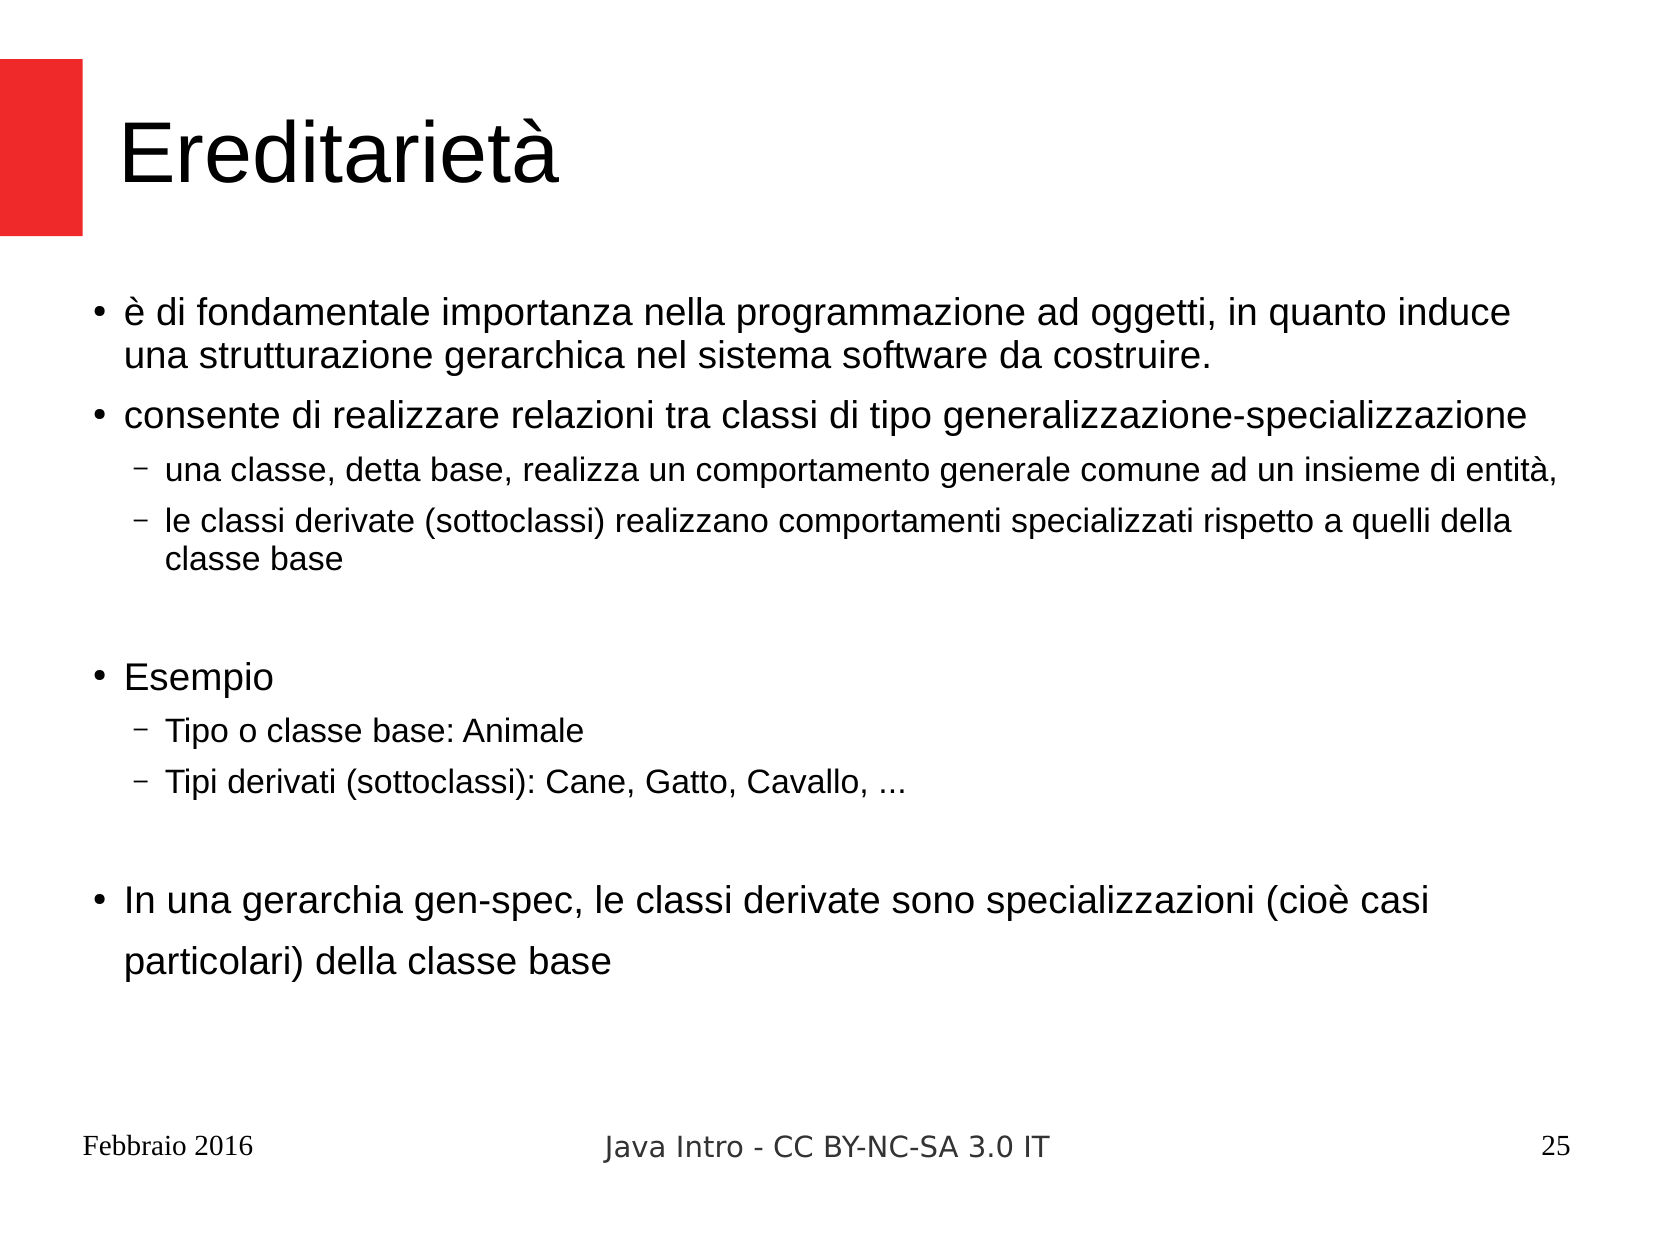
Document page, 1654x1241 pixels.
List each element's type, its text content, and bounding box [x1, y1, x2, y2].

title Ereditarietà [118, 49, 1607, 257]
list è di fondamentale importanza nella programmazione ad oggetti, in quanto induce una strutturazione gerarchica nel sistema software da costruire. consente di realizzare relazioni tra classi di tipo generalizzazione-specializzazione una classe, detta base, realizza un comportamento generale comune ad un insieme di entità, le classi derivate (sottoclassi) realizzano comportamenti specializzati rispetto a quelli della classe base Esempio Tipo o classe base: Animale Tipi derivati (sottoclassi): Cane, Gatto, Cavallo, ... In una gerarchia gen-spec, le classi derivate sono specializzazioni (cioè casi particolari) della classe base [82, 290, 1571, 1010]
